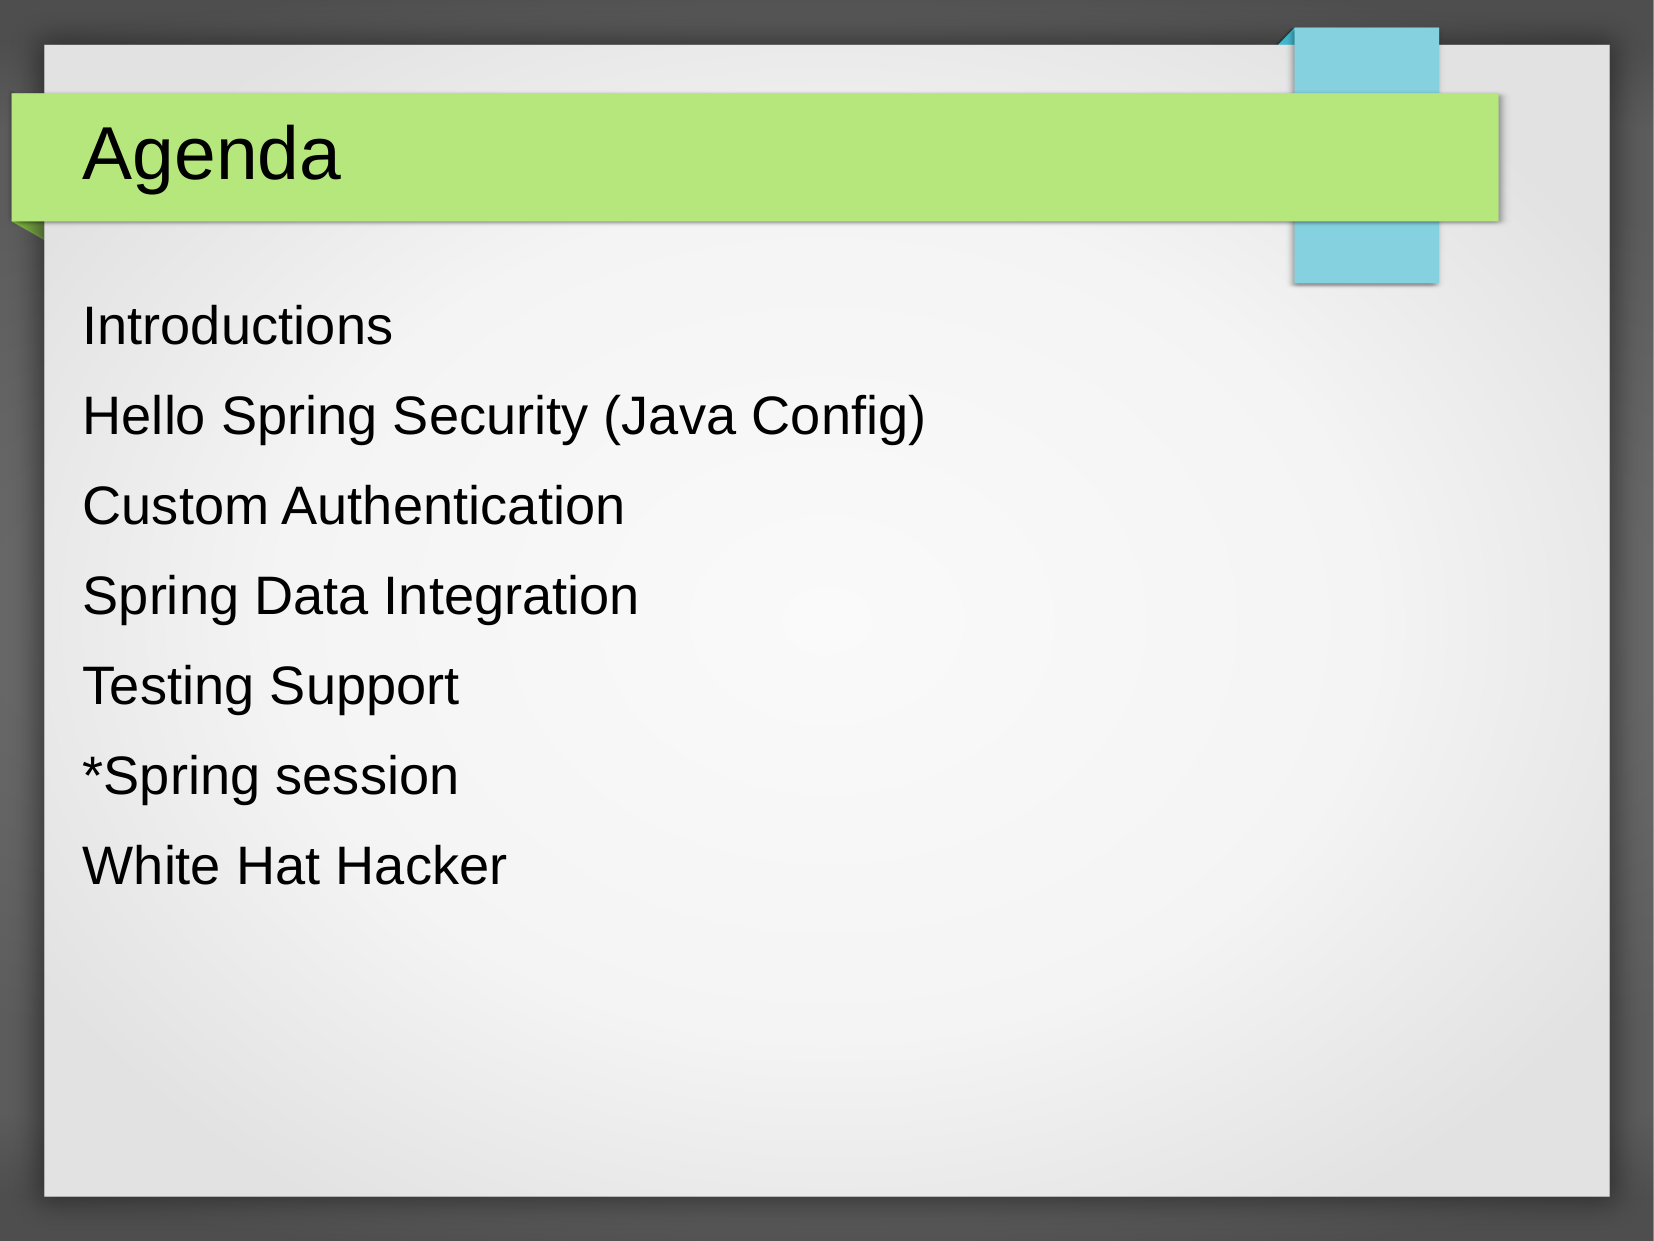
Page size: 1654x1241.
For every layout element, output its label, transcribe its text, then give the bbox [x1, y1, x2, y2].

list Introductions Hello Spring Security (Java Config) Custom Authentication Spring Data Integration Testing Support *Spring session White Hat Hacker [82, 295, 1571, 1015]
picture [0, 0, 1654, 1241]
title Agenda [82, 94, 1264, 213]
